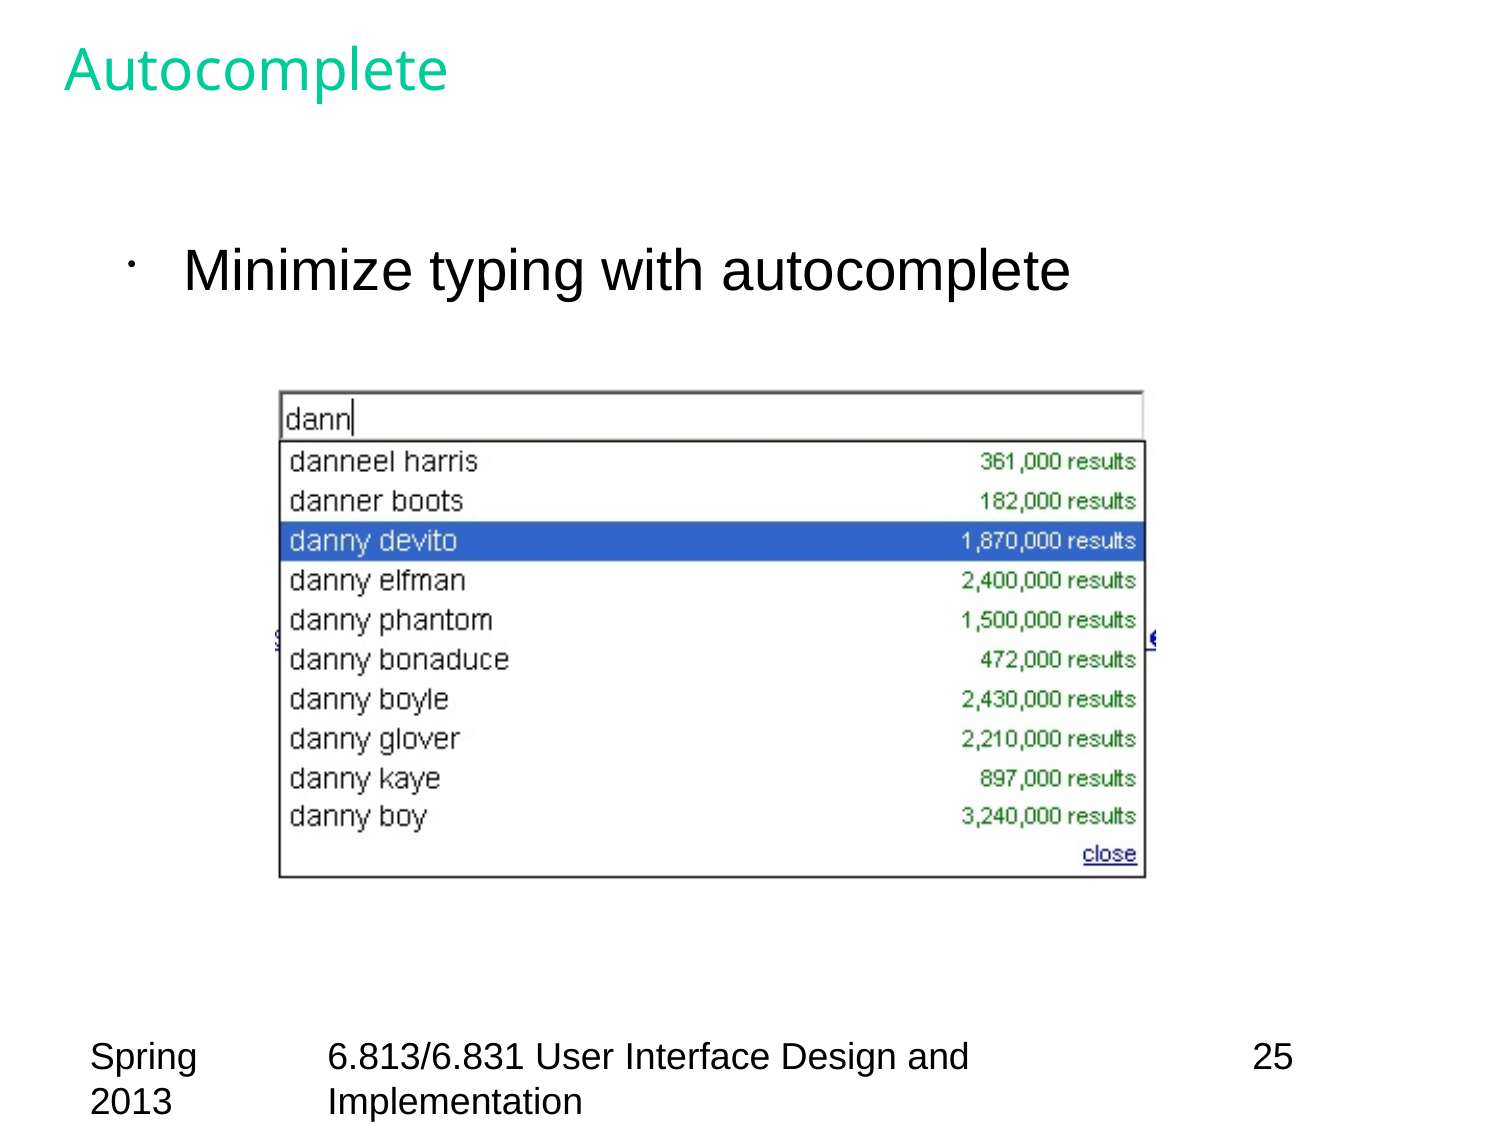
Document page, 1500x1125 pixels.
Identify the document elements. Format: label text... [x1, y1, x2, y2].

title Autocomplete [50, 24, 1438, 150]
slide_number <number> [1237, 1024, 1425, 1103]
picture [275, 375, 1157, 885]
footer 6.813/6.831 User Interface Design and Implementation [312, 1024, 1225, 1103]
slide_number Spring 2013 [75, 1024, 300, 1103]
list Minimize typing with autocomplete [112, 224, 1388, 1000]
